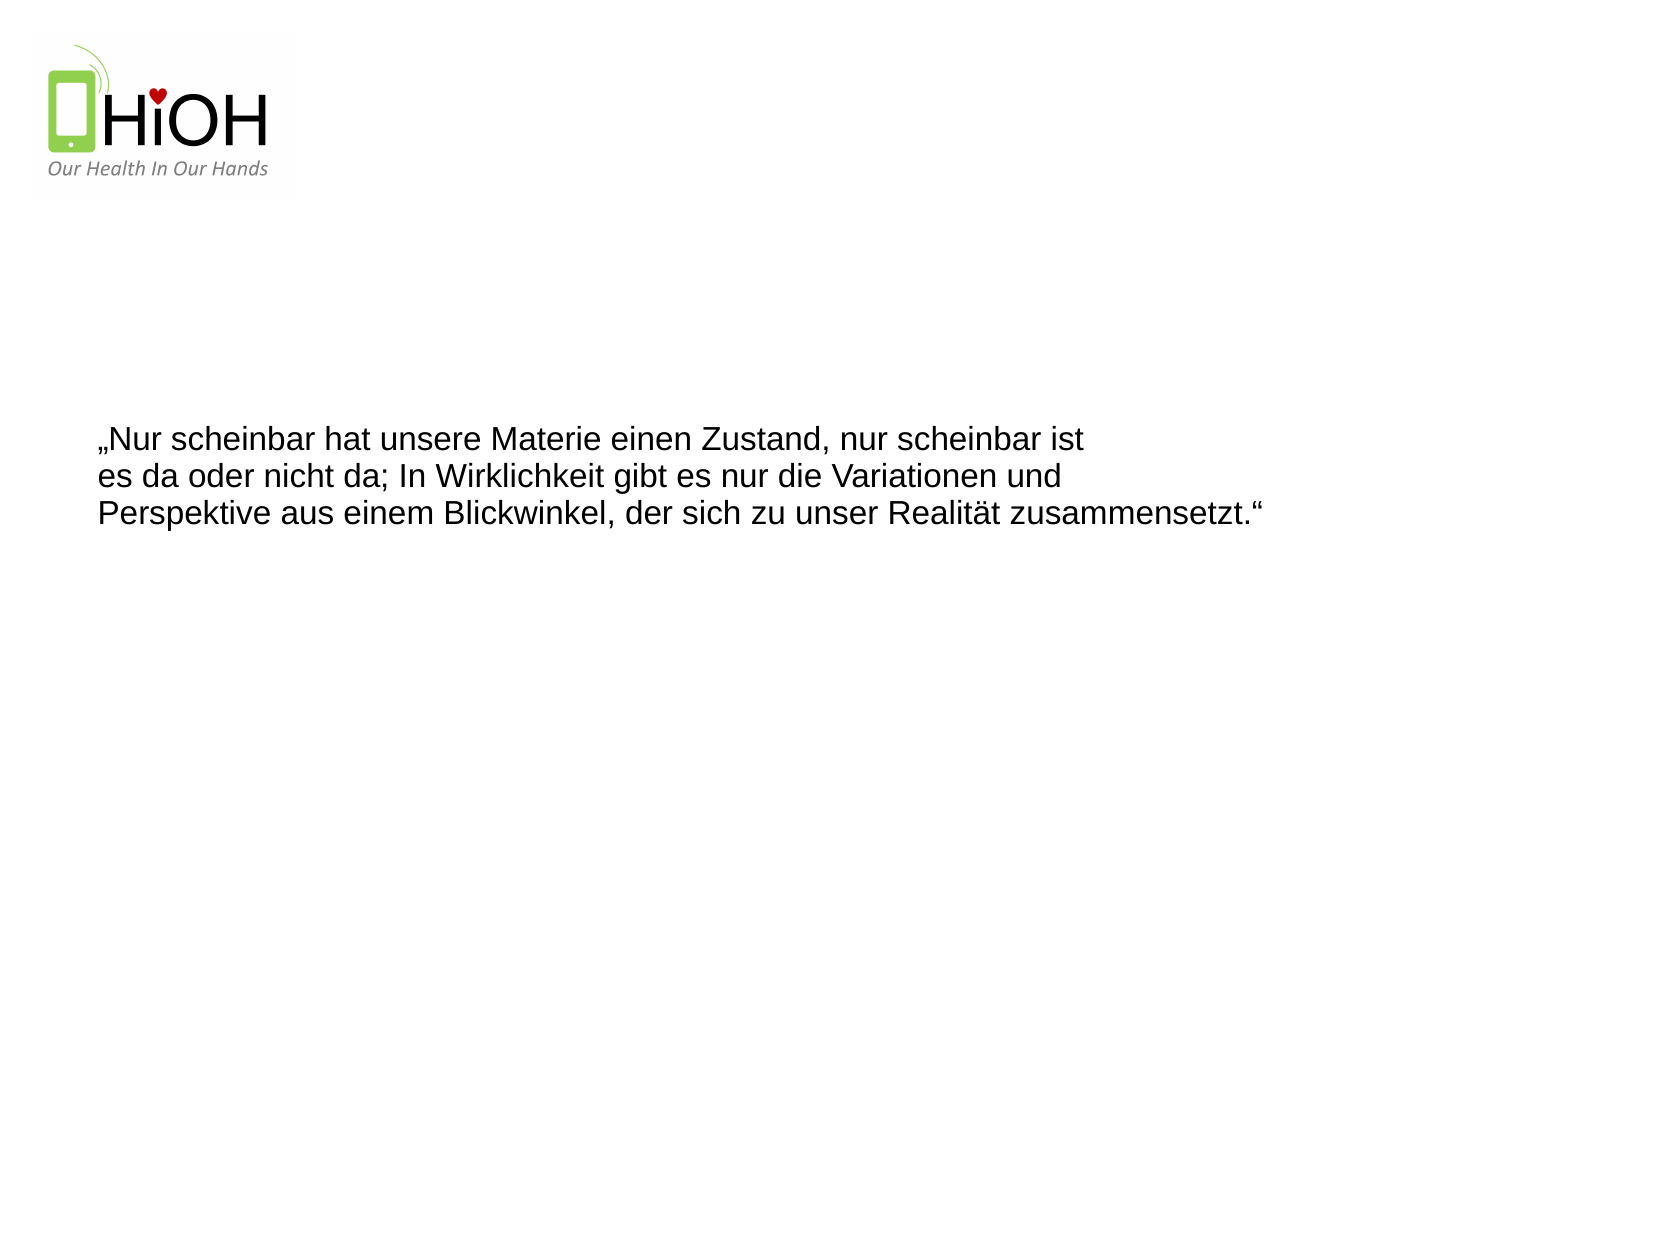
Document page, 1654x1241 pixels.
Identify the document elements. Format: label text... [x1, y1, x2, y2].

picture [31, 30, 296, 201]
text_box „Nur scheinbar hat unsere Materie einen Zustand, nur scheinbar ist es da oder nicht da; In Wirklichkeit gibt es nur die Variationen und Perspektive aus einem Blickwinkel, der sich zu unser Realität zusammensetzt.“ [82, 413, 1407, 839]
